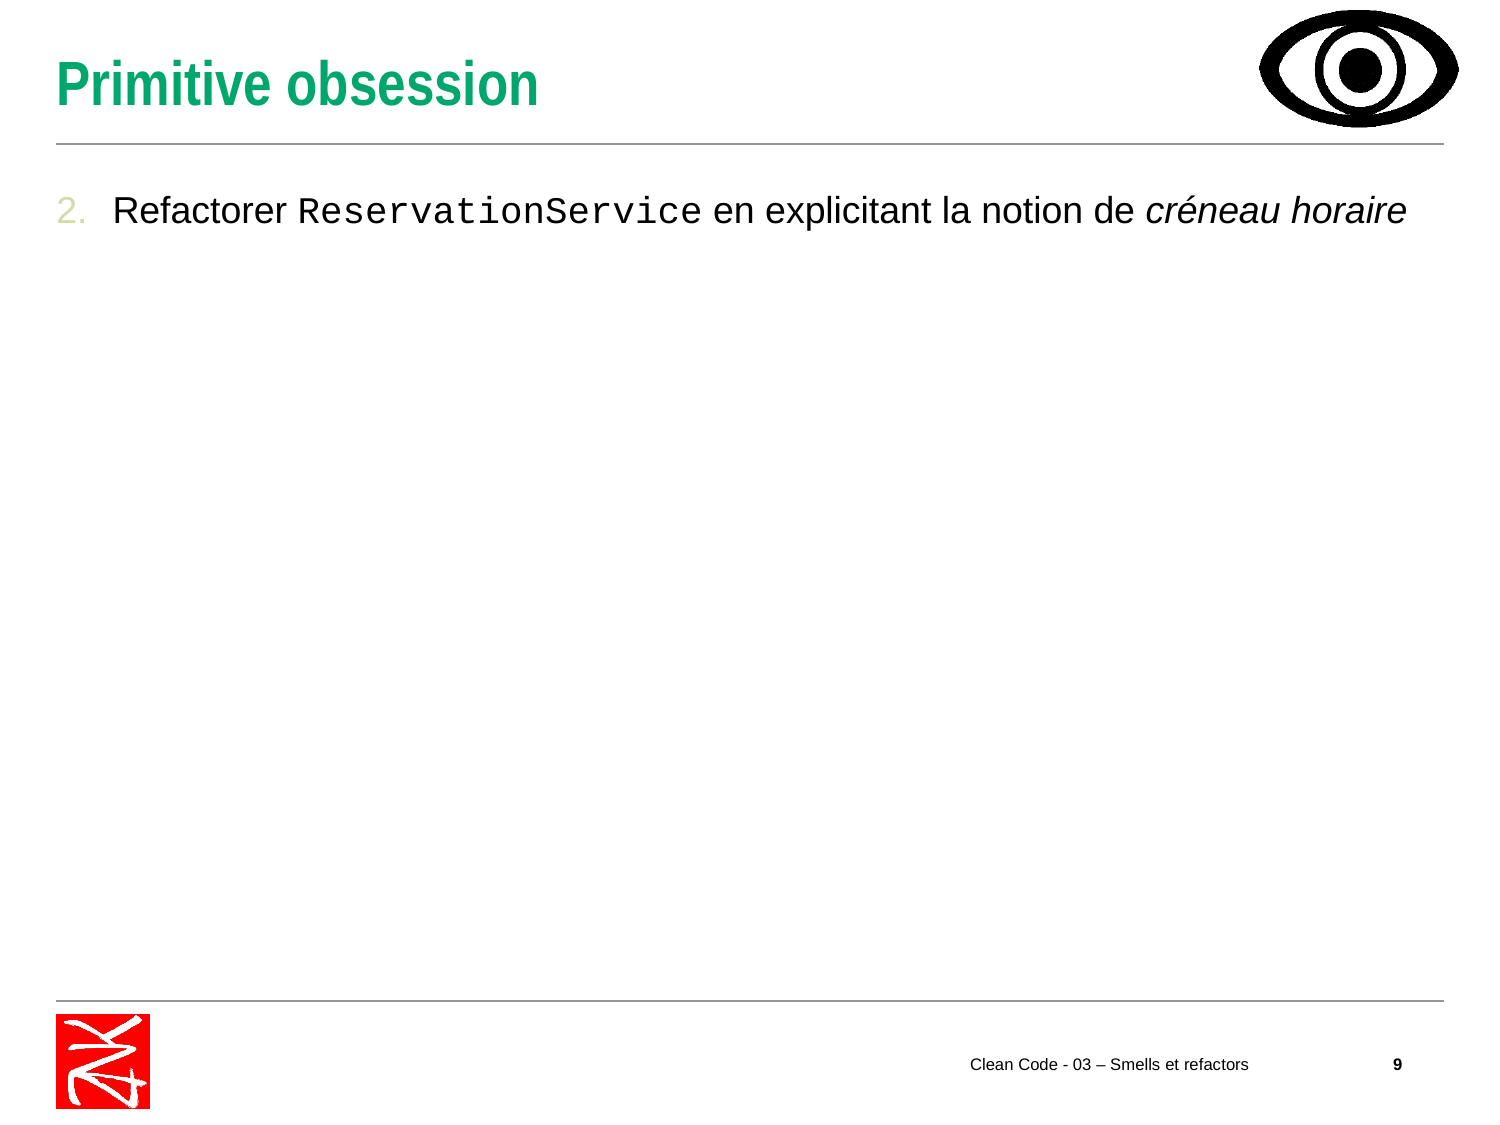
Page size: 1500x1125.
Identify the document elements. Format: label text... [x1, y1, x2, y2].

footer Clean Code - 03 – Smells et refactors [919, 1049, 1250, 1079]
slide_number <number> [1372, 1049, 1403, 1079]
title Primitive obsession [56, 18, 1247, 142]
picture [55, 1014, 151, 1109]
list Refactorer ReservationService en explicitant la notion de créneau horaire [56, 186, 1444, 972]
picture [1247, 0, 1473, 193]
